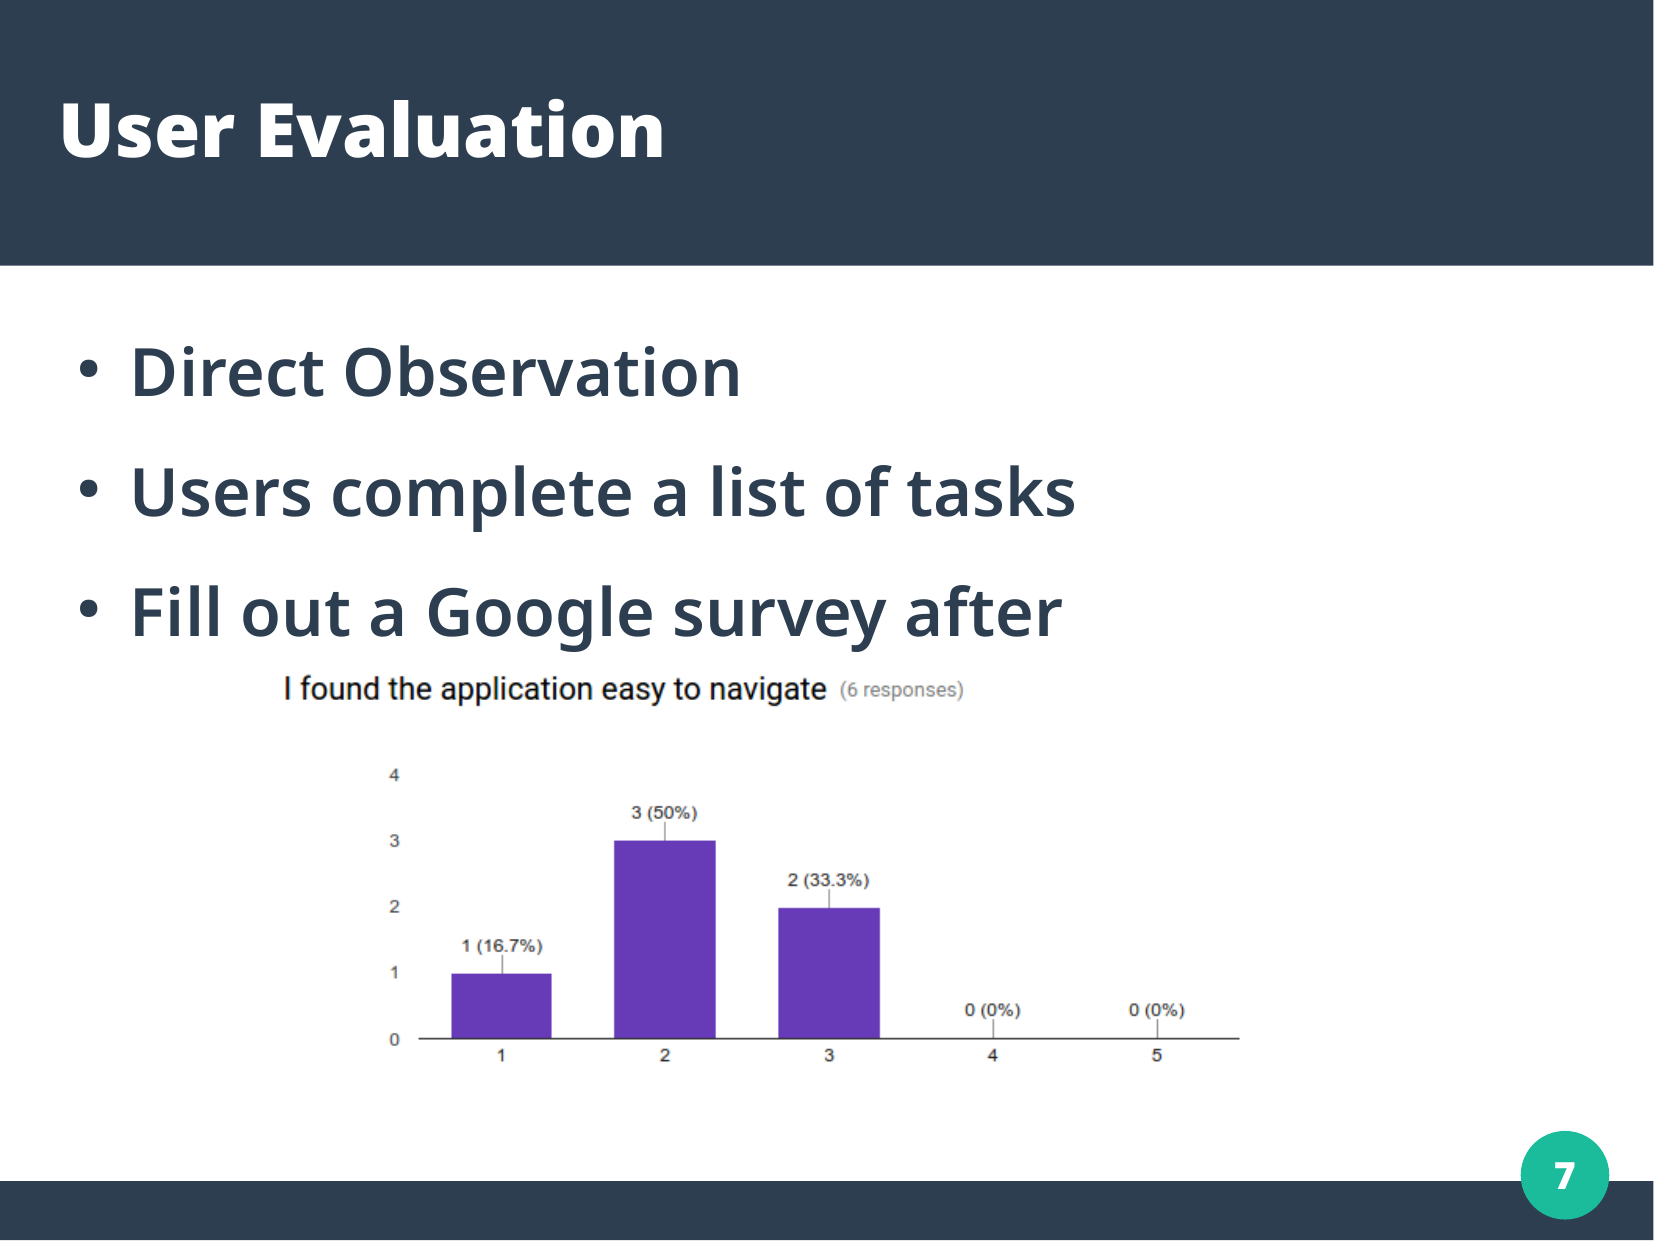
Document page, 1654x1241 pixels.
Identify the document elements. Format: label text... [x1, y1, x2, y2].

list Direct Observation Users complete a list of tasks Fill out a Google survey after [59, 324, 1595, 1152]
title User Evaluation [59, 49, 1595, 207]
picture [261, 653, 1329, 1093]
